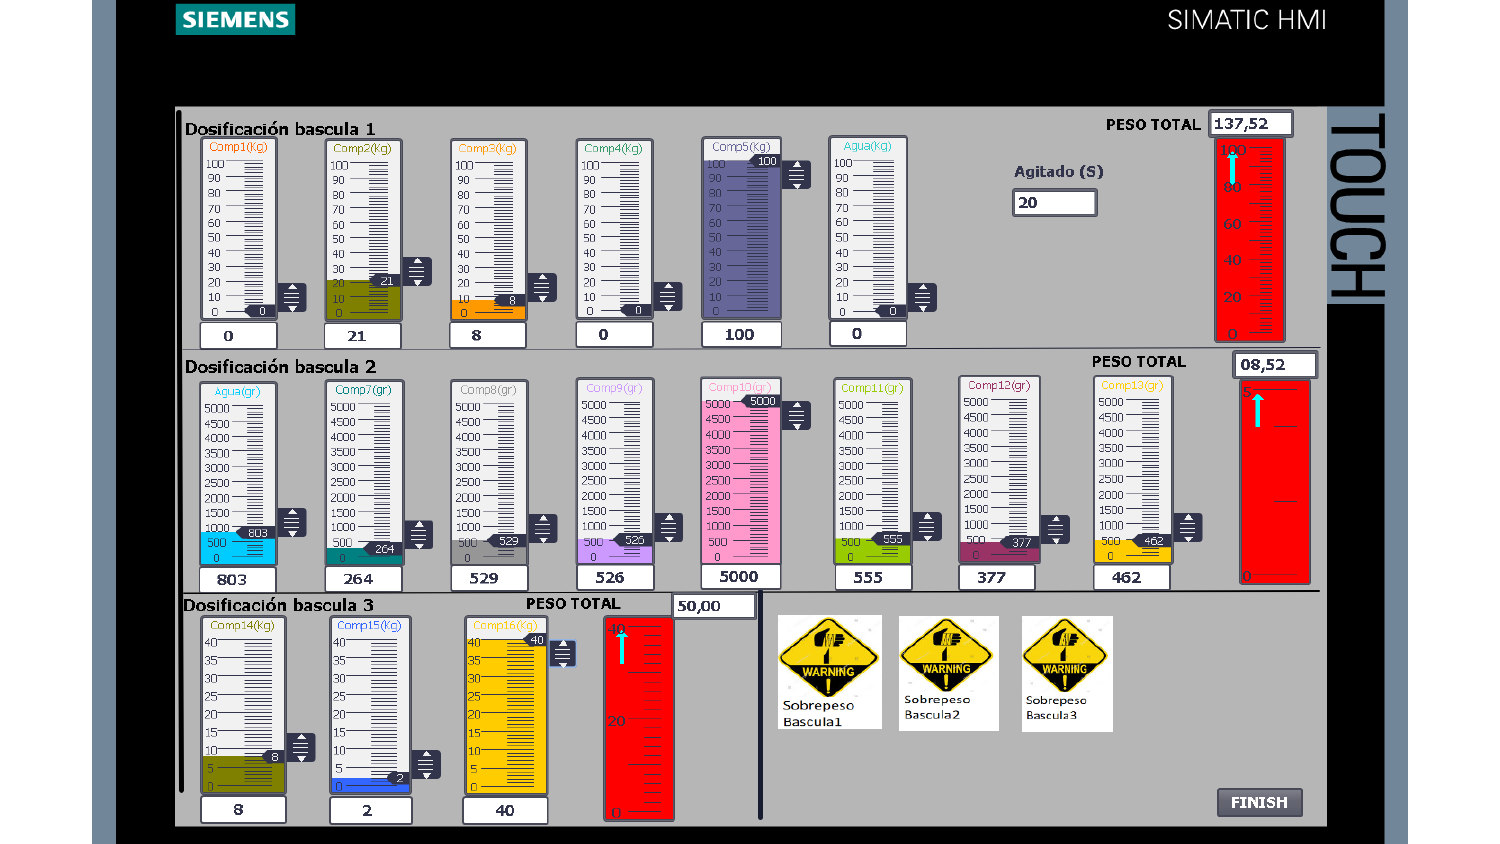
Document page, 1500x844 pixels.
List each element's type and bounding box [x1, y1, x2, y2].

picture [92, 0, 1408, 844]
